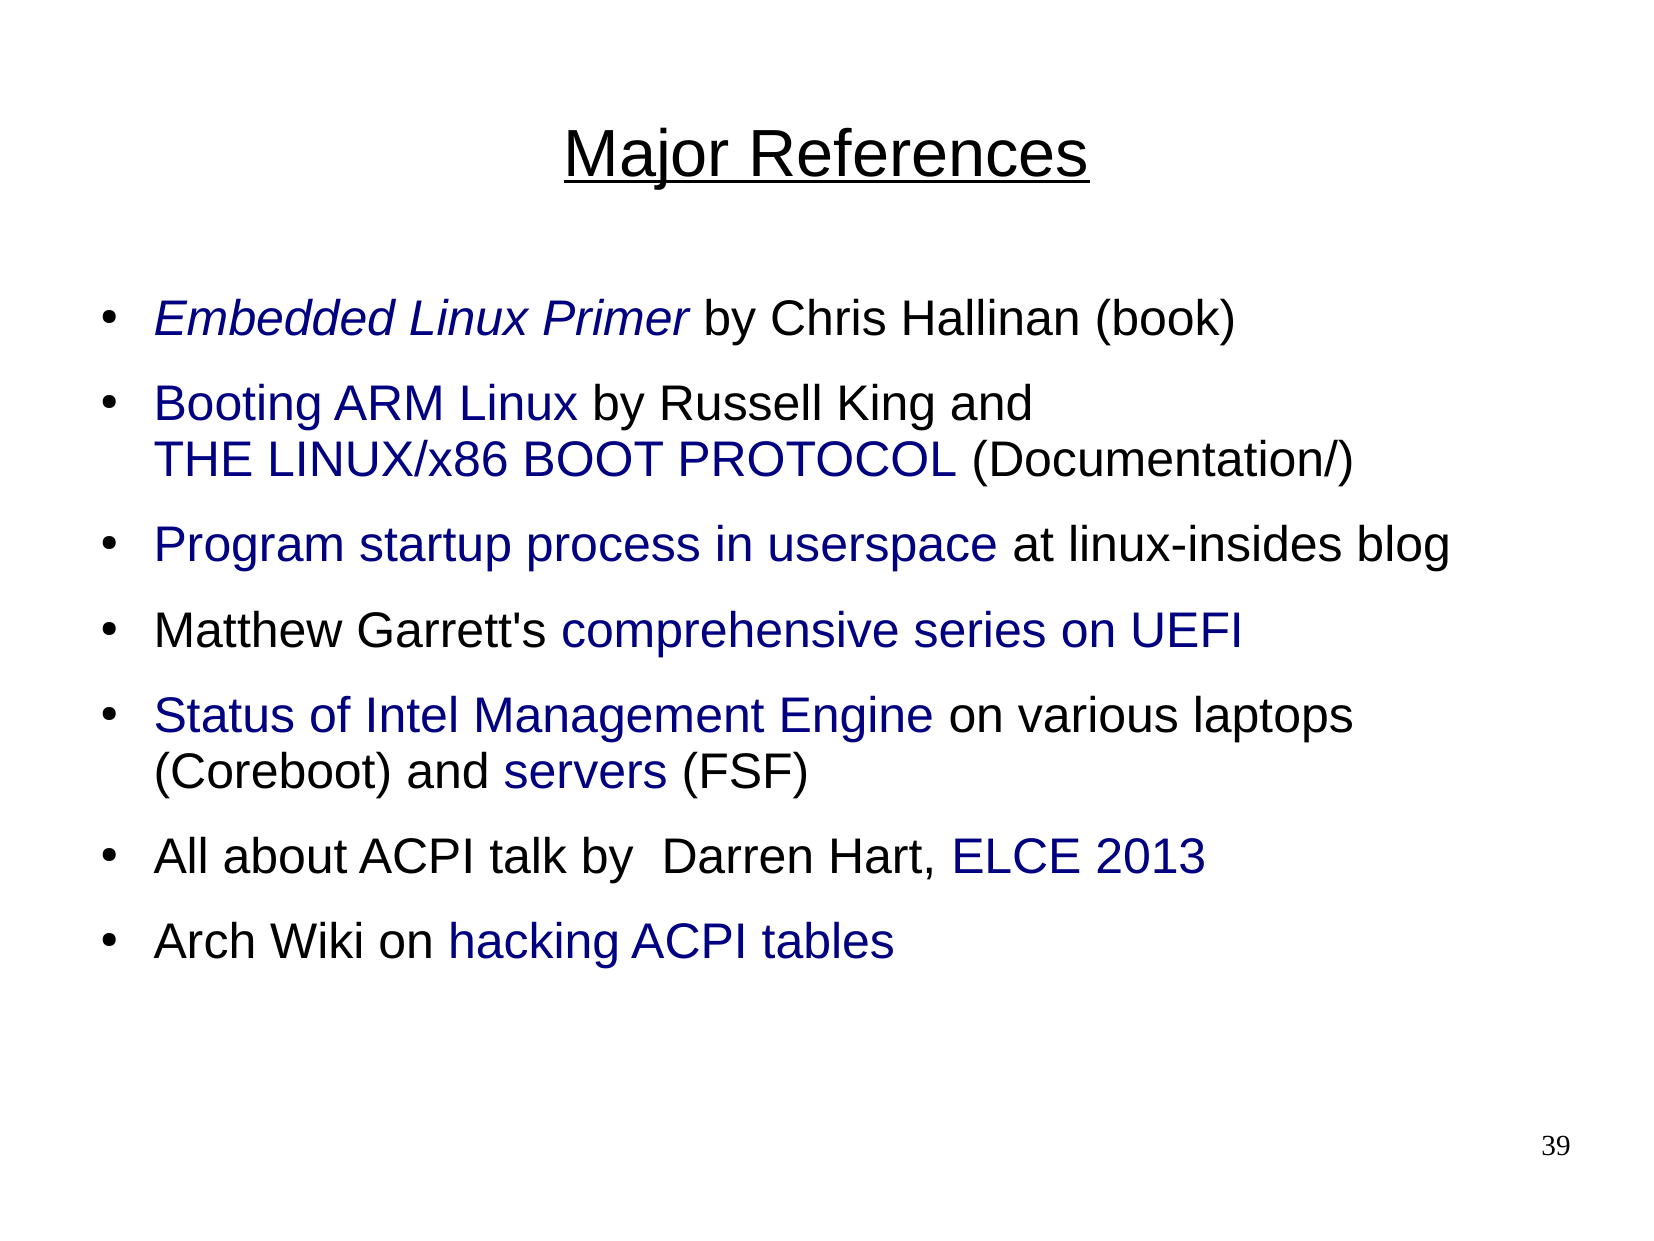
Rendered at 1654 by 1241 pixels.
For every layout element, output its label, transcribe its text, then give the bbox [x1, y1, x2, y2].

list Embedded Linux Primer by Chris Hallinan (book) Booting ARM Linux by Russell King and THE LINUX/x86 BOOT PROTOCOL (Documentation/) Program startup process in userspace at linux-insides blog Matthew Garrett's comprehensive series on UEFI Status of Intel Management Engine on various laptops (Coreboot) and servers (FSF) All about ACPI talk by Darren Hart, ELCE 2013 Arch Wiki on hacking ACPI tables [82, 290, 1571, 1010]
title Major References [82, 49, 1571, 257]
